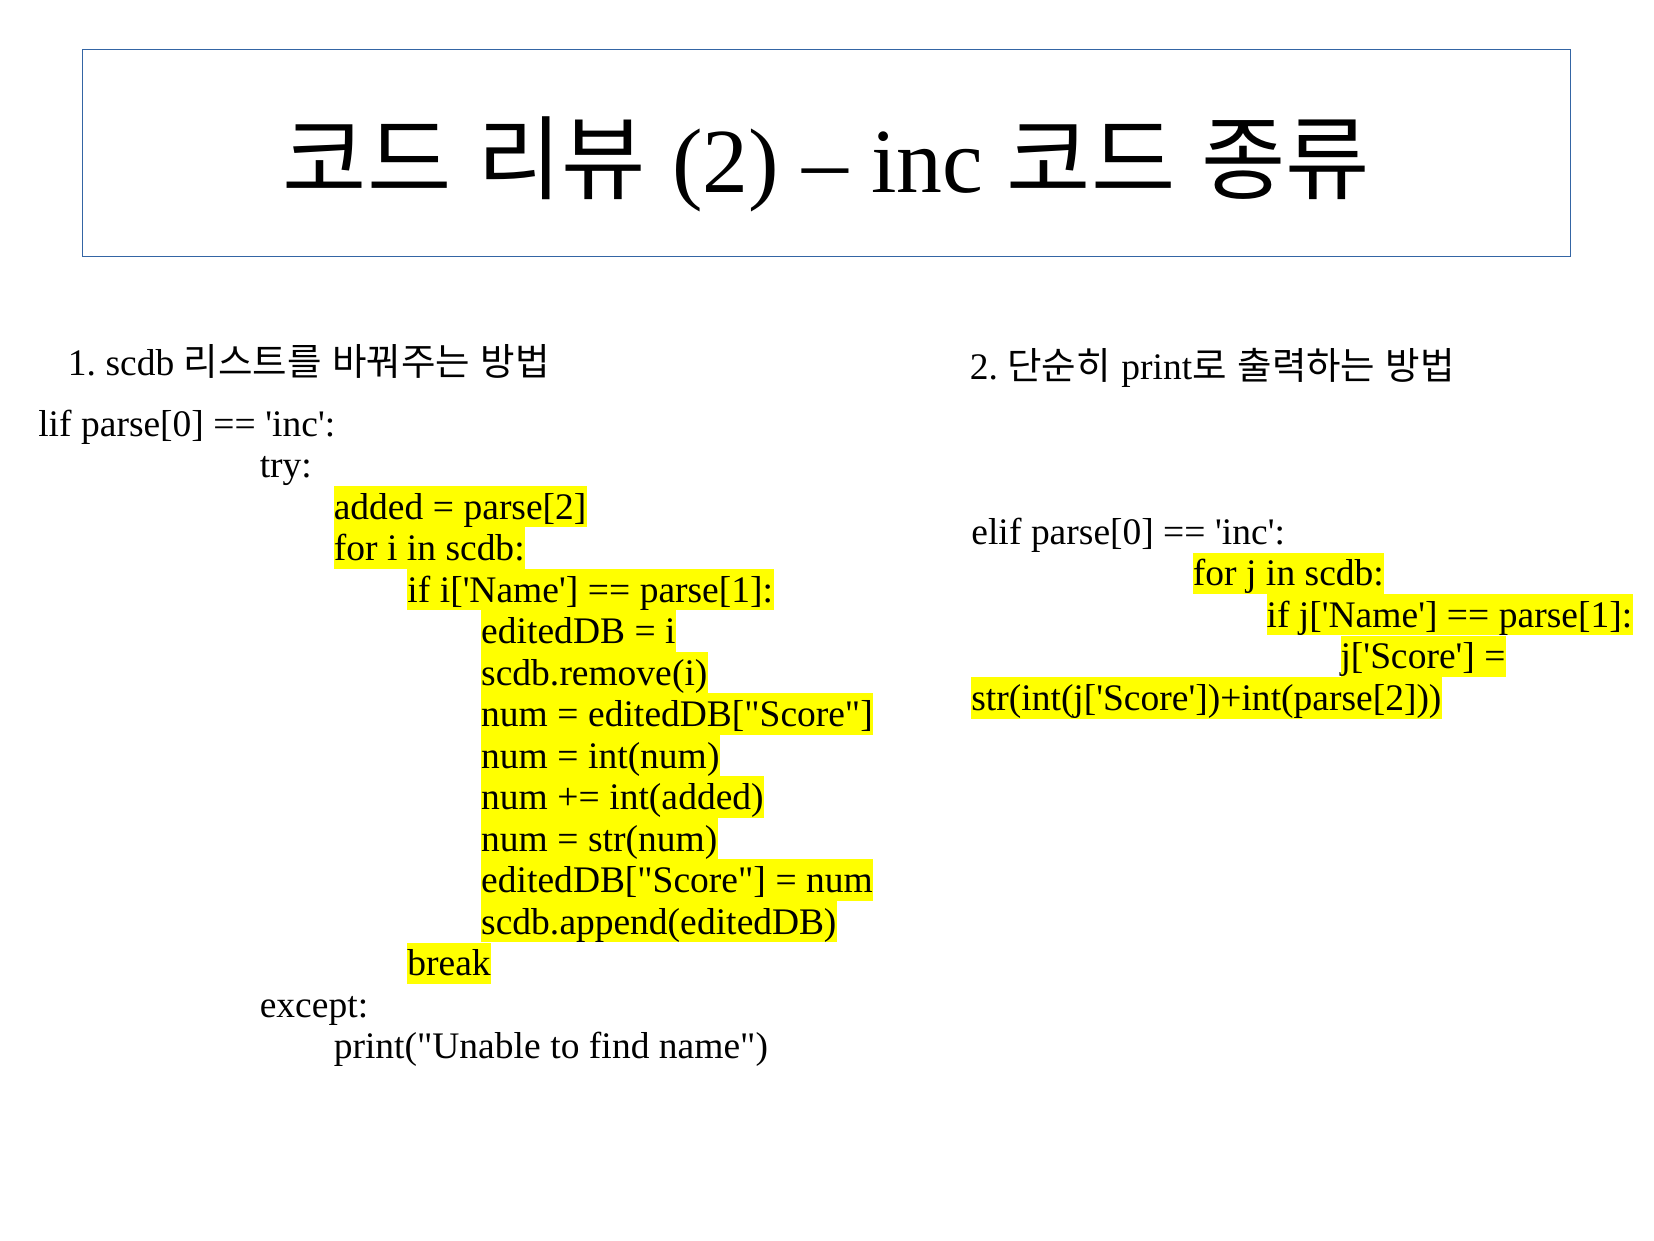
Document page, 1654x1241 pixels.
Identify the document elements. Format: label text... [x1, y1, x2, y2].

title 코드 리뷰 (2) – inc 코드 종류 [82, 49, 1571, 257]
text_box 1. scdb 리스트를 바꿔주는 방법 [53, 324, 786, 396]
text_box elif parse[0] == 'inc': for j in scdb: if j['Name'] == parse[1]: j['Score'] = str(int(j['Score'])+int(parse[2])) [956, 503, 1654, 782]
text_box 2. 단순히 print로 출력하는 방법 [954, 328, 1593, 399]
text_box lif parse[0] == 'inc': try: added = parse[2] for i in scdb: if i['Name'] == parse[1]: editedDB = i scdb.remove(i) num = editedDB["Score"] num = int(num) num += int(added) num = str(num) editedDB["Score"] = num scdb.append(editedDB) break except: print("Unable to find name") [23, 395, 1040, 1199]
